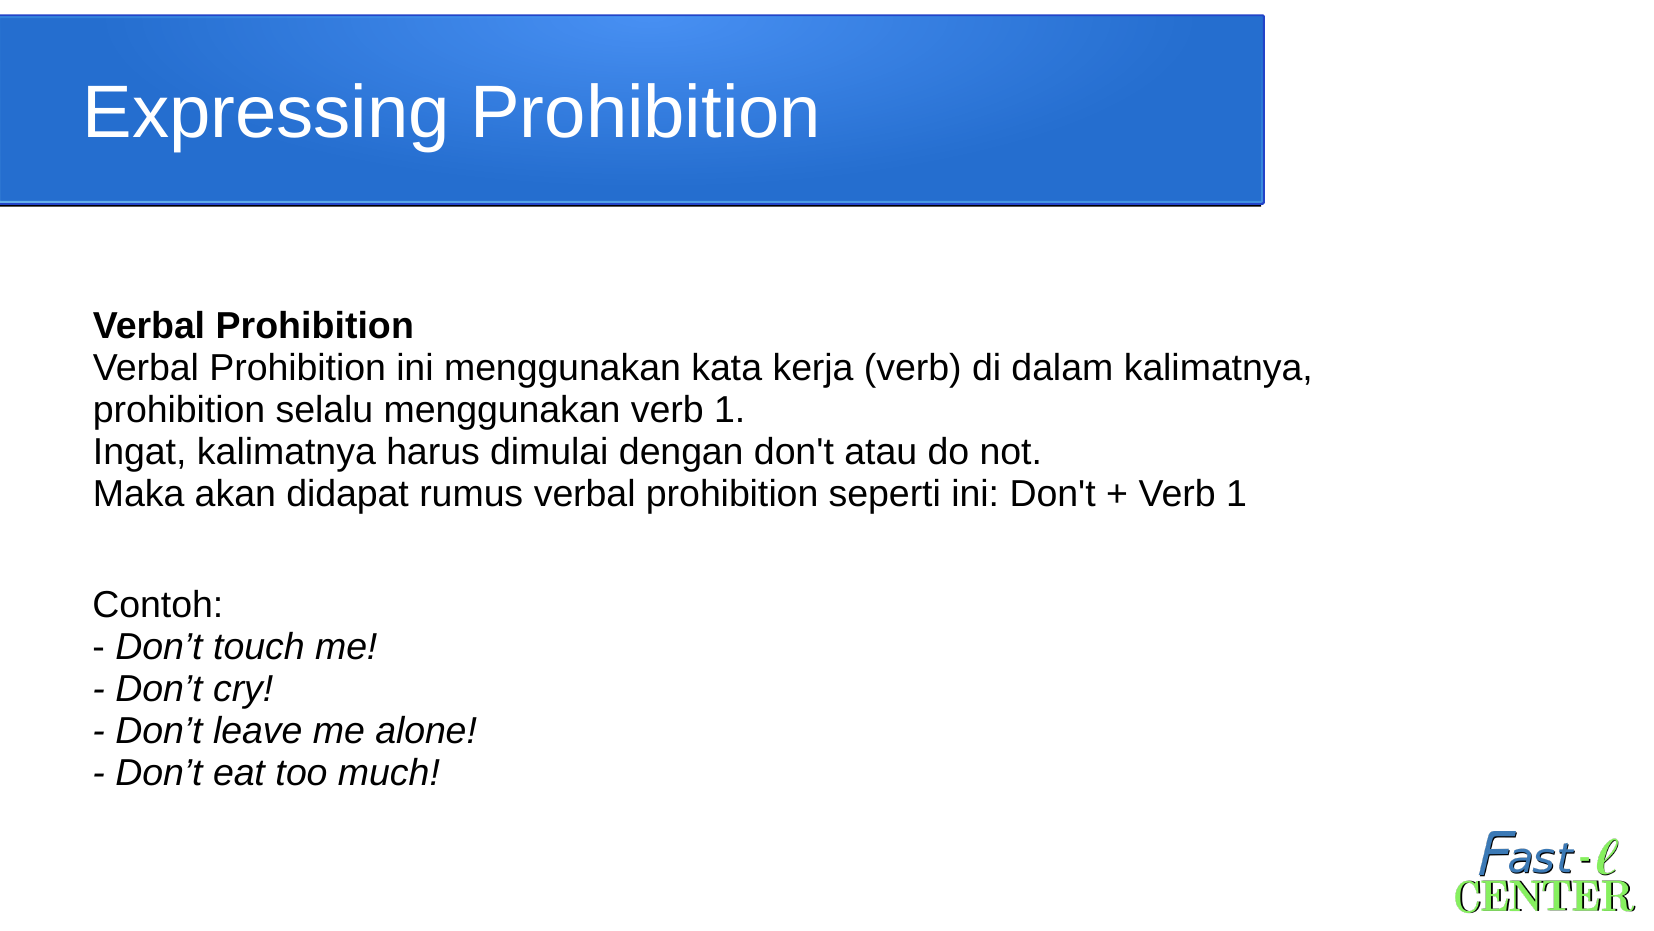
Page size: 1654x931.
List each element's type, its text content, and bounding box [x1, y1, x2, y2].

text_box Verbal Prohibition Verbal Prohibition ini menggunakan kata kerja (verb) di dalam kalimatnya, prohibition selalu menggunakan verb 1. Ingat, kalimatnya harus dimulai dengan don't atau do not. Maka akan didapat rumus verbal prohibition seperti ini: Don't + Verb 1 [78, 296, 1339, 522]
title Expressing Prohibition [82, 35, 1235, 189]
picture [1455, 831, 1636, 916]
text_box Contoh: - Don’t touch me! - Don’t cry! - Don’t leave me alone! - Don’t eat too much! [77, 575, 493, 801]
